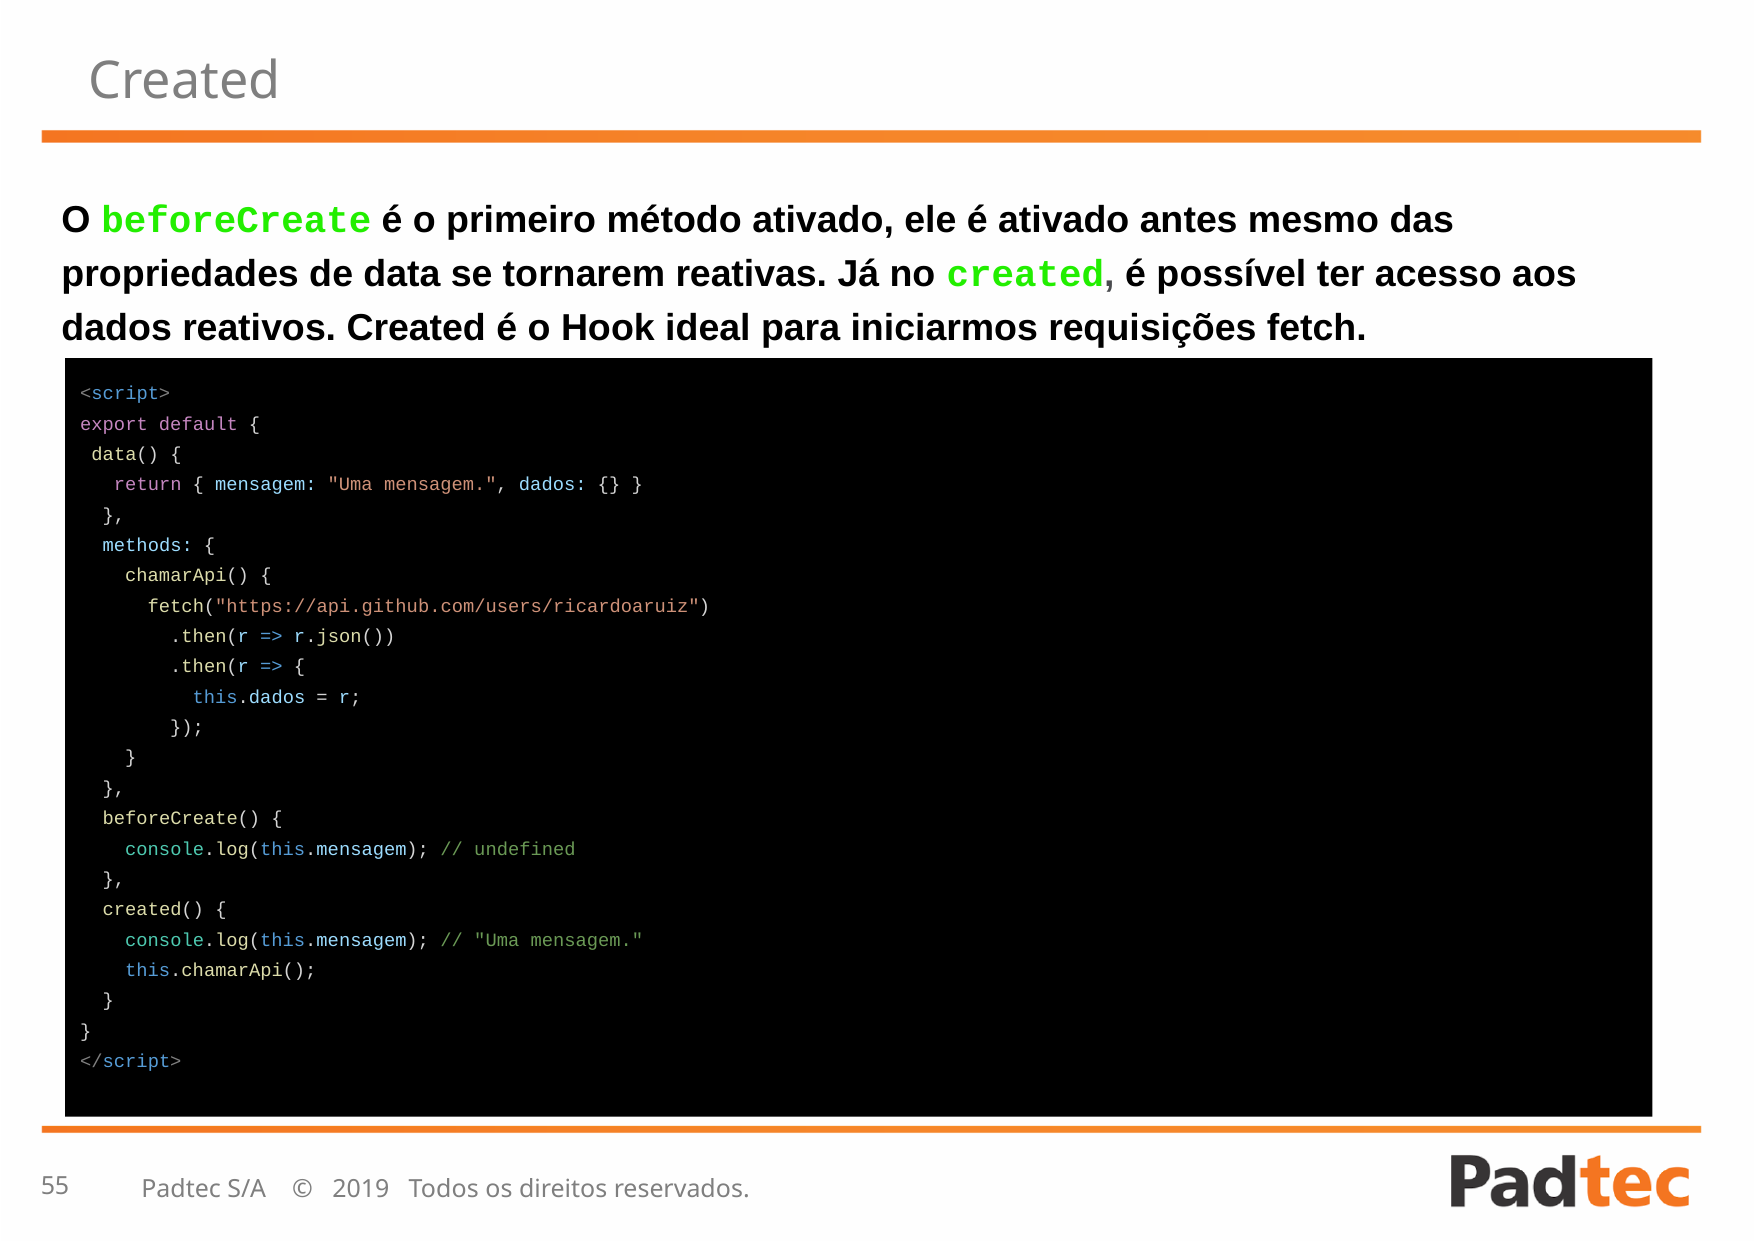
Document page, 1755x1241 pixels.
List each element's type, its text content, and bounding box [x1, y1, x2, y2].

text_box O beforeCreate é o primeiro método ativado, ele é ativado antes mesmo das propriedades de data se tornarem reativas. Já no created, é possível ter acesso aos dados reativos. Created é o Hook ideal para iniciarmos requisições fetch. [46, 171, 1688, 370]
title Created [73, 29, 1653, 127]
text_box <script> export default { data() { return { mensagem: "Uma mensagem.", dados: {} } }, methods: { chamarApi() { fetch("https://api.github.com/users/ricardoaruiz") .then(r => r.json()) .then(r => { this.dados = r; }); } }, beforeCreate() { console.log(this.mensagem); // undefined }, created() { console.log(this.mensagem); // "Uma mensagem." this.chamarApi(); } } </script> [65, 358, 1653, 1117]
picture [0, 0, 1755, 1241]
